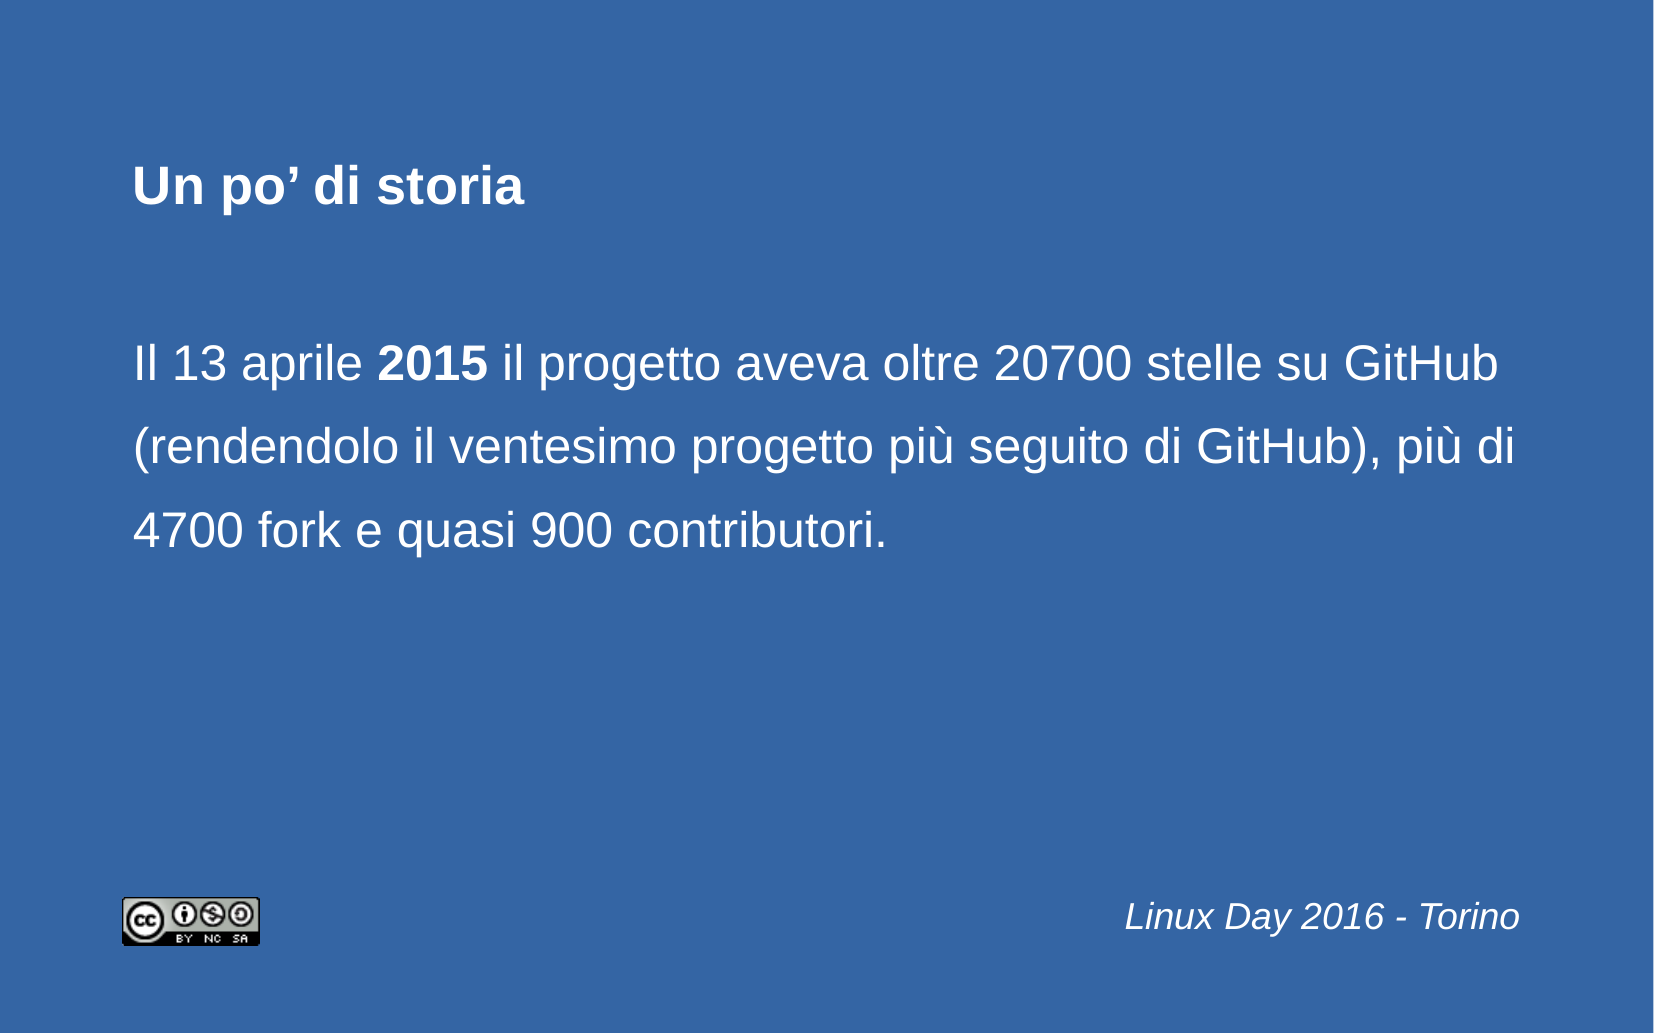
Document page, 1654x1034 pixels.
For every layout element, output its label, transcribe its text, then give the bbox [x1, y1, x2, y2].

text_box Linux Day 2016 - Torino [1109, 887, 1536, 1034]
picture [122, 897, 260, 946]
text_box Un po’ di storia Il 13 aprile 2015 il progetto aveva oltre 20700 stelle su GitHub (rendendolo il ventesimo progetto più seguito di GitHub), più di 4700 fork e quasi 900 contributori. [118, 118, 1536, 815]
